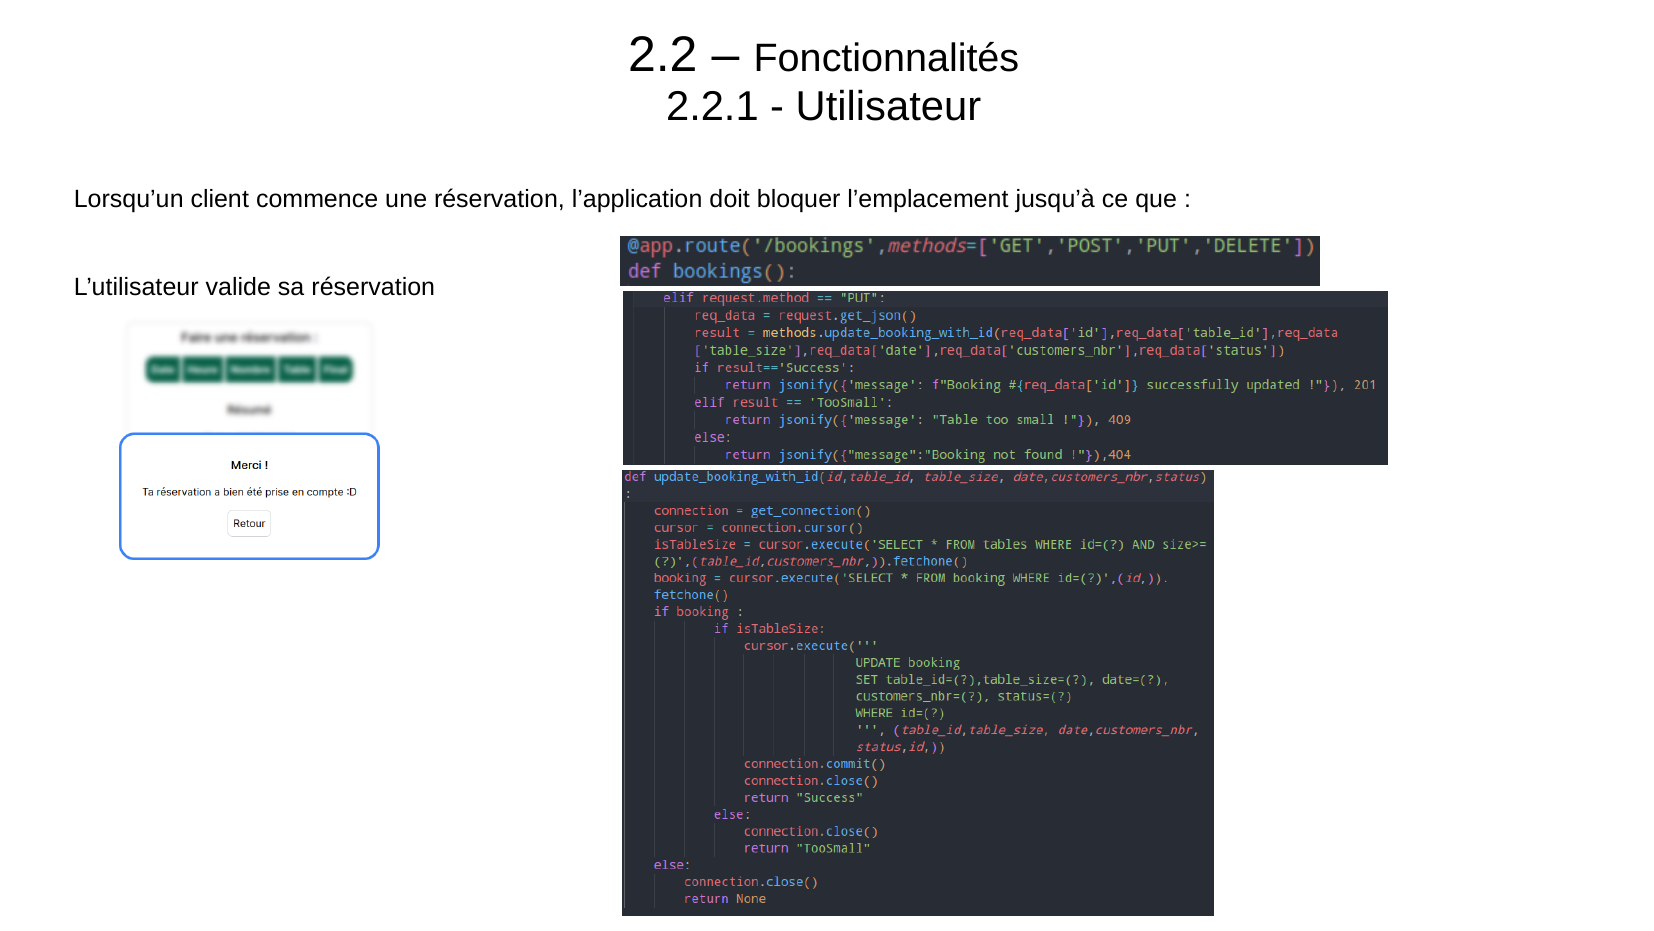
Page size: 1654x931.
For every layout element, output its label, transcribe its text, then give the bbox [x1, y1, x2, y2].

text_box Lorsqu’un client commence une réservation, l’application doit bloquer l’emplacement jusqu’à ce que : [59, 177, 1565, 220]
title 2.2 – Fonctionnalités 2.2.1 - Utilisateur [0, 0, 1654, 156]
picture [118, 317, 384, 597]
picture [622, 470, 1214, 916]
picture [623, 291, 1388, 465]
picture [620, 236, 1320, 286]
text_box L’utilisateur valide sa réservation [59, 265, 473, 309]
